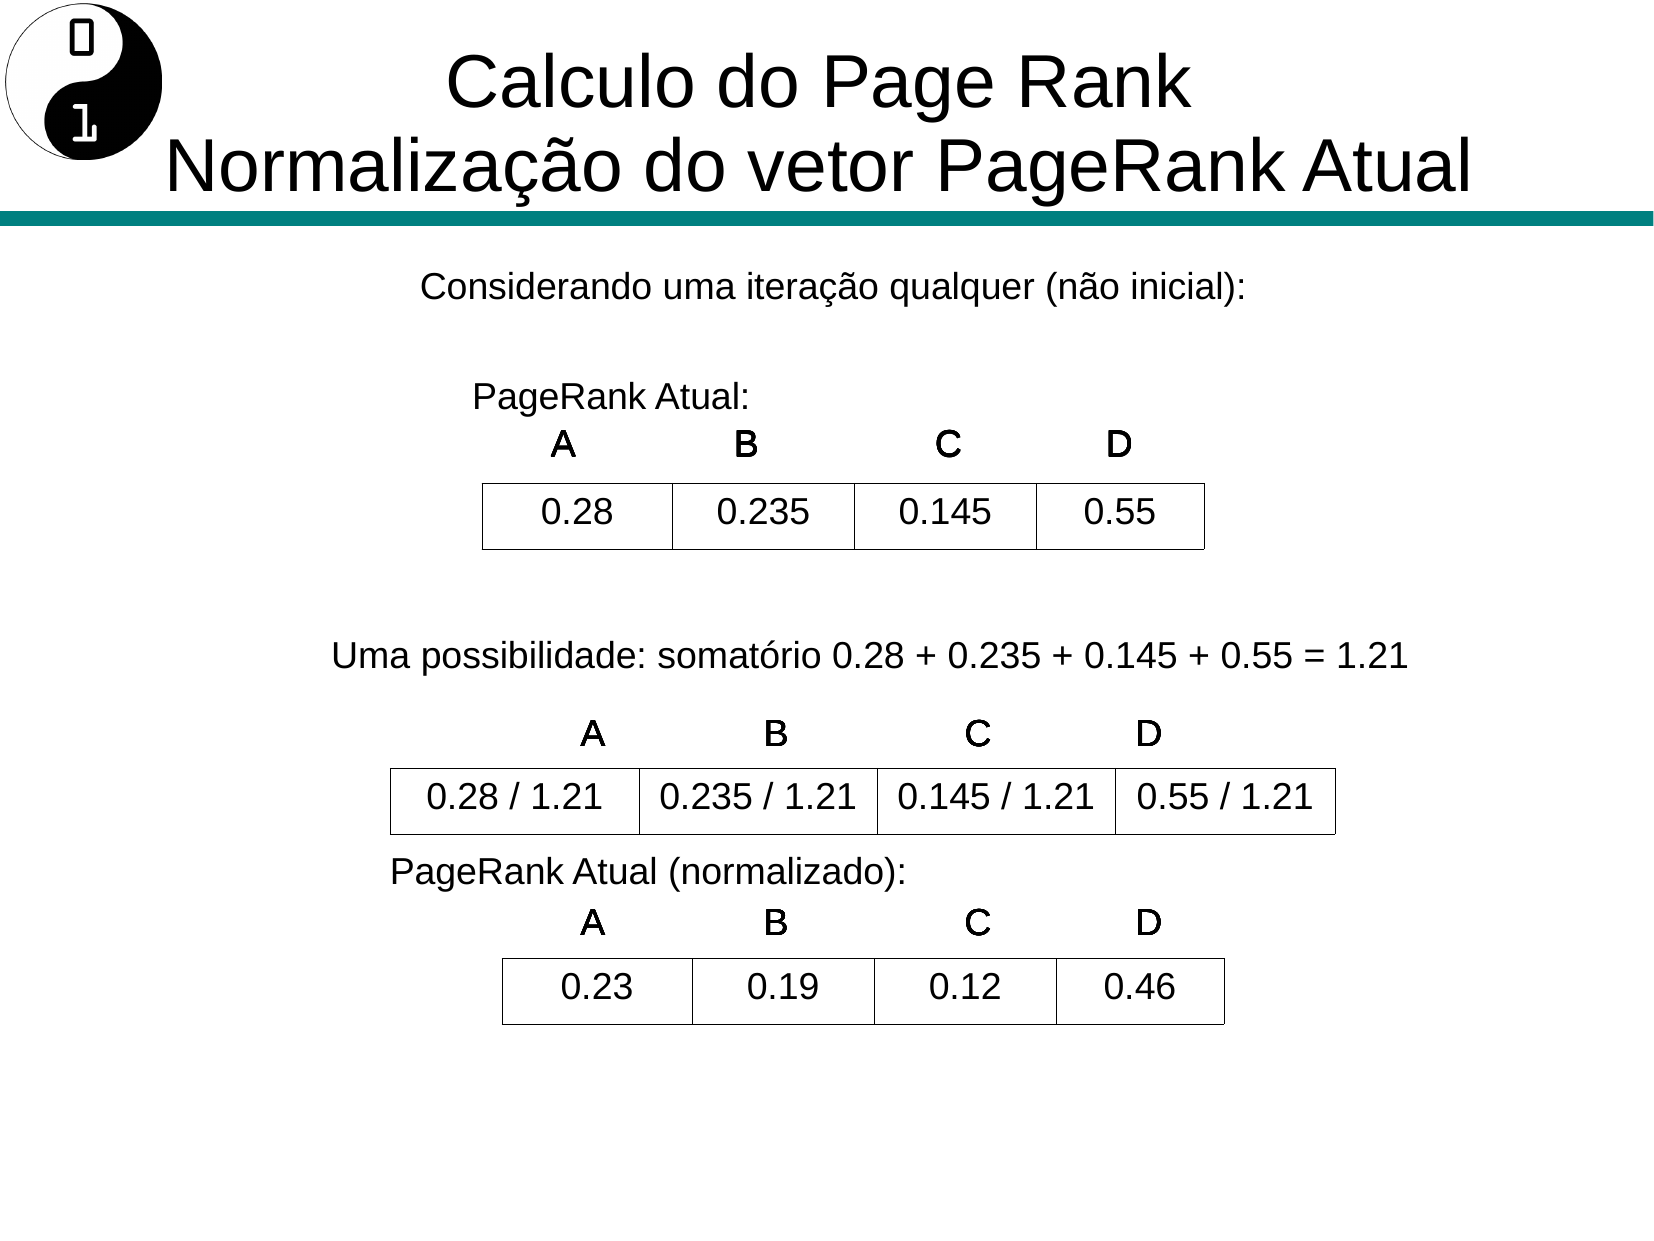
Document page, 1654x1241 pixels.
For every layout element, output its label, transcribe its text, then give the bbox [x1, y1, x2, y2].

text_box PageRank Atual: [457, 367, 766, 425]
text_box B [719, 415, 774, 473]
text_box C [920, 415, 975, 473]
table_header 0.235 / 1.21 [640, 769, 877, 834]
table_header 0.23 [503, 959, 692, 1024]
table_header 0.46 [1057, 959, 1224, 1024]
table_header 0.28 / 1.21 [391, 769, 639, 834]
picture [5, 3, 162, 160]
table_header 0.12 [875, 959, 1056, 1024]
text_box D [1120, 893, 1176, 951]
title Calculo do Page Rank Normalização do vetor PageRank Atual [0, 19, 1654, 211]
text_box B [748, 901, 804, 951]
text_box Uma possibilidade: somatório 0.28 + 0.235 + 0.145 + 0.55 = 1.21 [316, 627, 1425, 685]
table_header 0.19 [693, 959, 874, 1024]
text_box PageRank Atual (normalizado): [375, 843, 923, 901]
table_header 0.235 [673, 484, 854, 549]
text_box A [536, 415, 591, 473]
text_box D [1091, 415, 1146, 473]
table_header 0.28 [483, 484, 672, 549]
text_box A [565, 705, 621, 762]
table_header 0.145 / 1.21 [878, 769, 1115, 834]
table_header 0.145 [855, 484, 1036, 549]
table_header 0.55 / 1.21 [1116, 769, 1335, 834]
text_box Considerando uma iteração qualquer (não inicial): [405, 258, 1262, 316]
text_box C [949, 705, 1005, 762]
text_box C [949, 893, 1005, 951]
text_box A [565, 901, 621, 951]
table_header 0.55 [1037, 484, 1204, 549]
text_box D [1120, 705, 1176, 762]
text_box B [748, 705, 804, 762]
